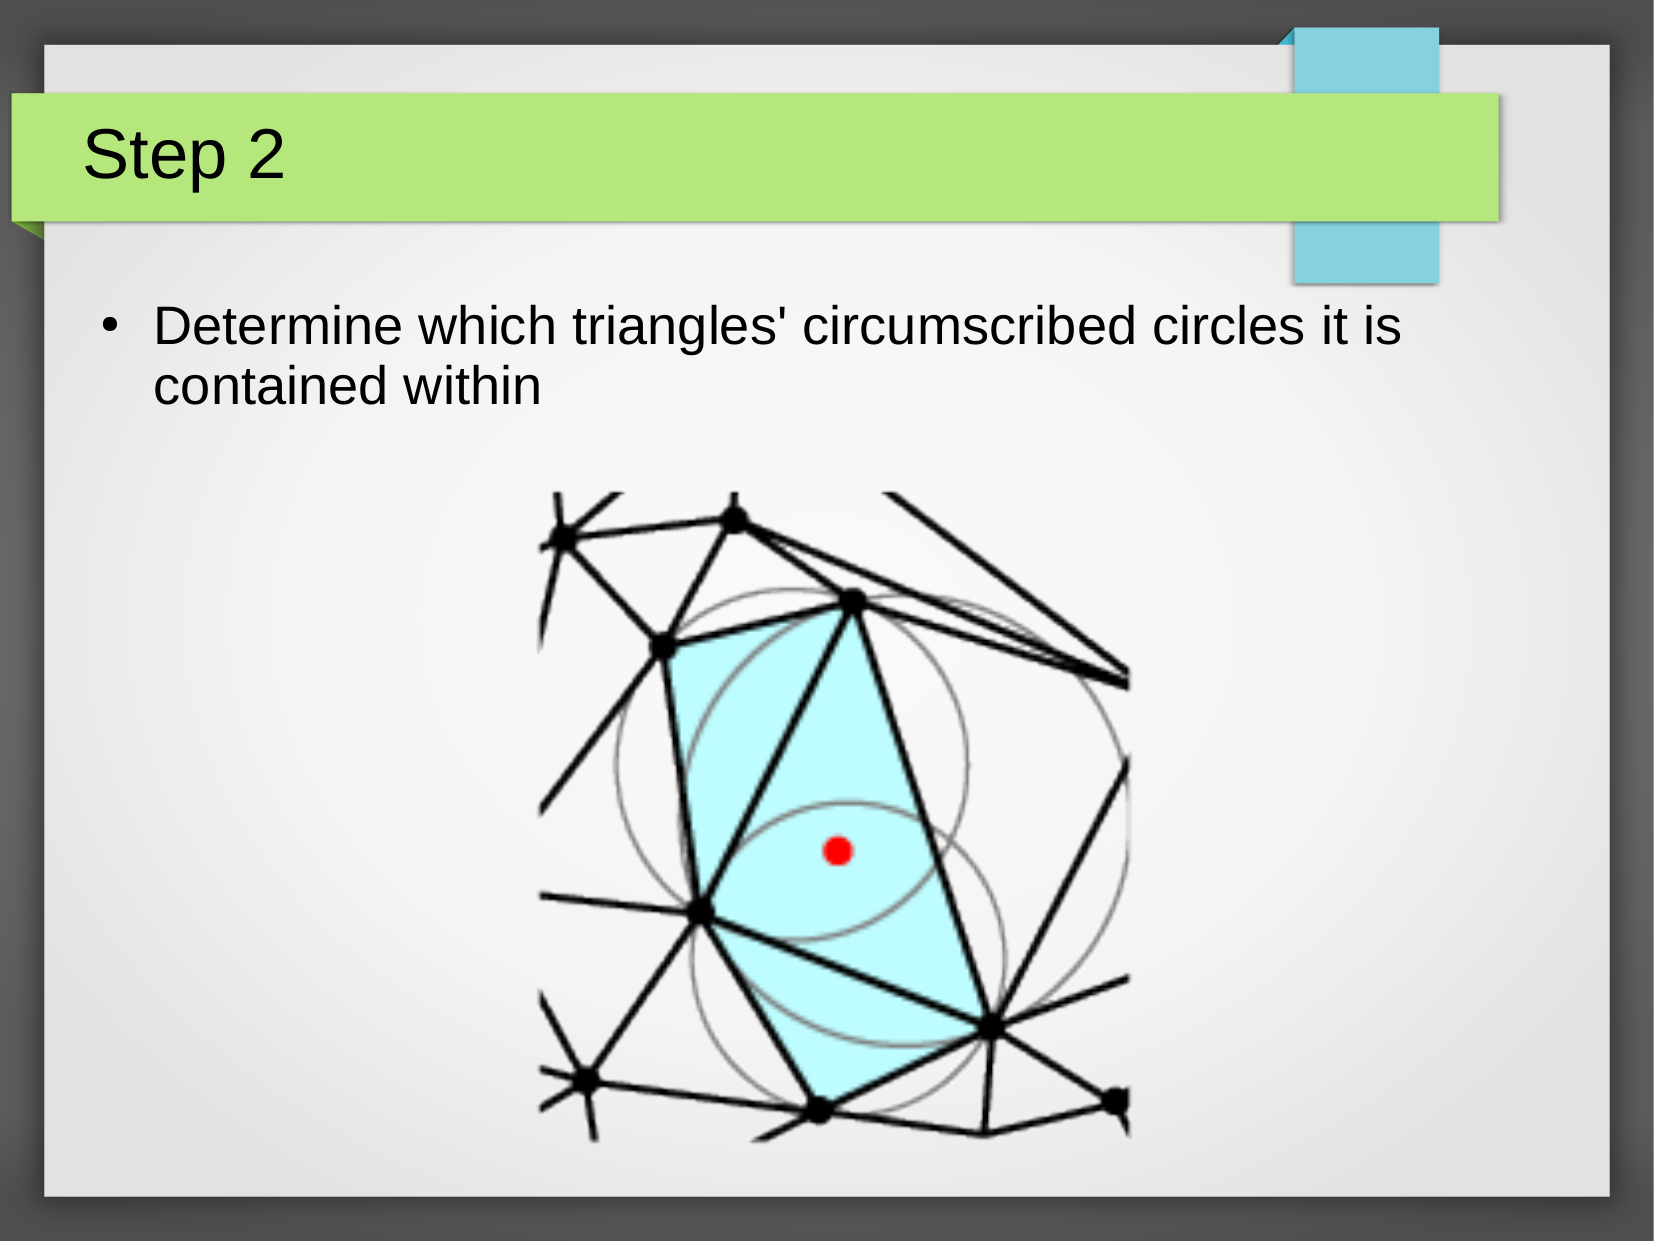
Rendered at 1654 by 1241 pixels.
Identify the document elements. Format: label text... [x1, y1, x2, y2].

picture [0, 0, 1654, 1241]
title Step 2 [82, 94, 1264, 213]
list Determine which triangles' circumscribed circles it is contained within [82, 295, 1571, 1015]
